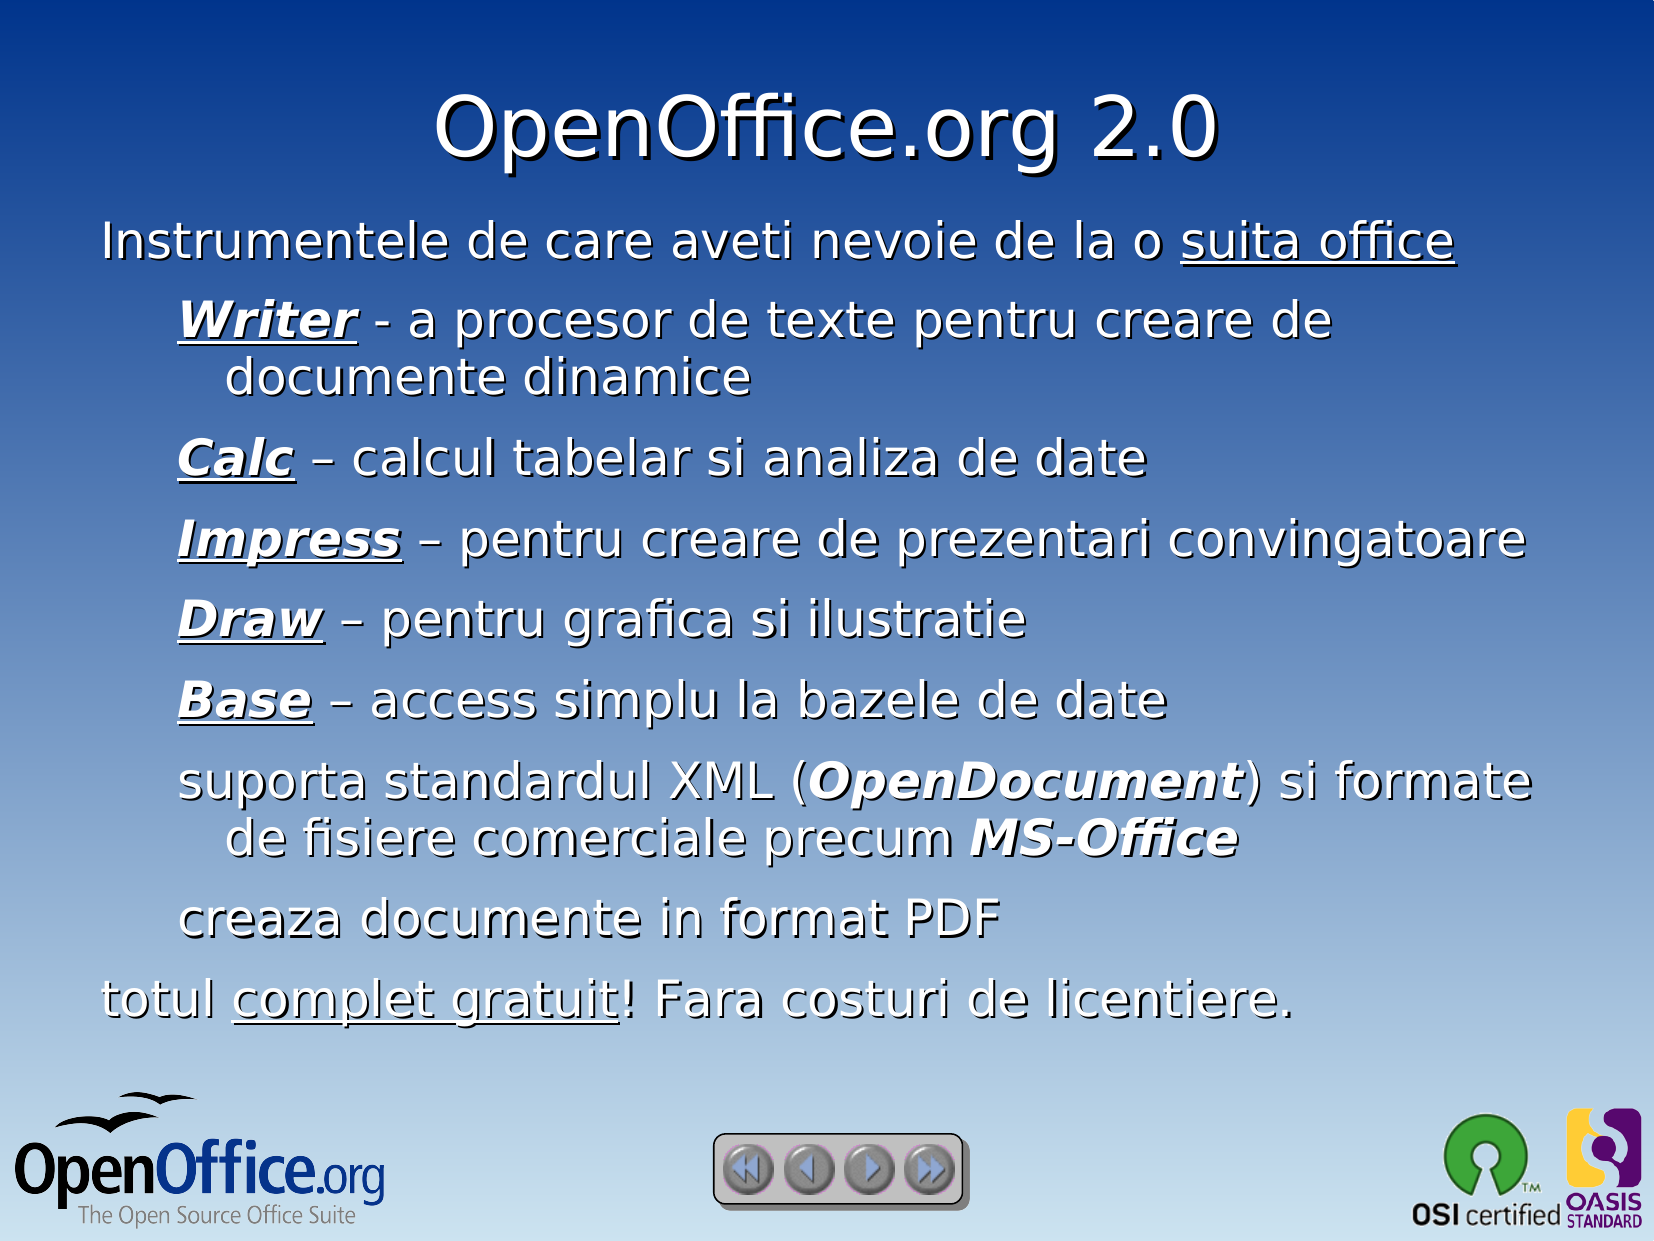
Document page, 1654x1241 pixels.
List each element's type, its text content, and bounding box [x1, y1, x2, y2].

title OpenOffice.org 2.0 [82, 49, 1571, 208]
text_box [713, 1133, 963, 1204]
picture [15, 1092, 384, 1229]
picture [723, 1144, 774, 1195]
picture [1405, 1102, 1654, 1238]
picture [904, 1144, 955, 1195]
picture [844, 1144, 895, 1195]
picture [784, 1144, 835, 1195]
list Instrumentele de care aveti nevoie de la o suita office Writer - a procesor de texte pentru creare de documente dinamice Calc – calcul tabelar si analiza de date Impress – pentru creare de prezentari convingatoare Draw – pentru grafica si ilustratie Base – access simplu la bazele de date suporta standardul XML (OpenDocument) si formate de fisiere comerciale precum MS-Office creaza documente in format PDF totul complet gratuit! Fara costuri de licentiere. [82, 212, 1571, 1070]
